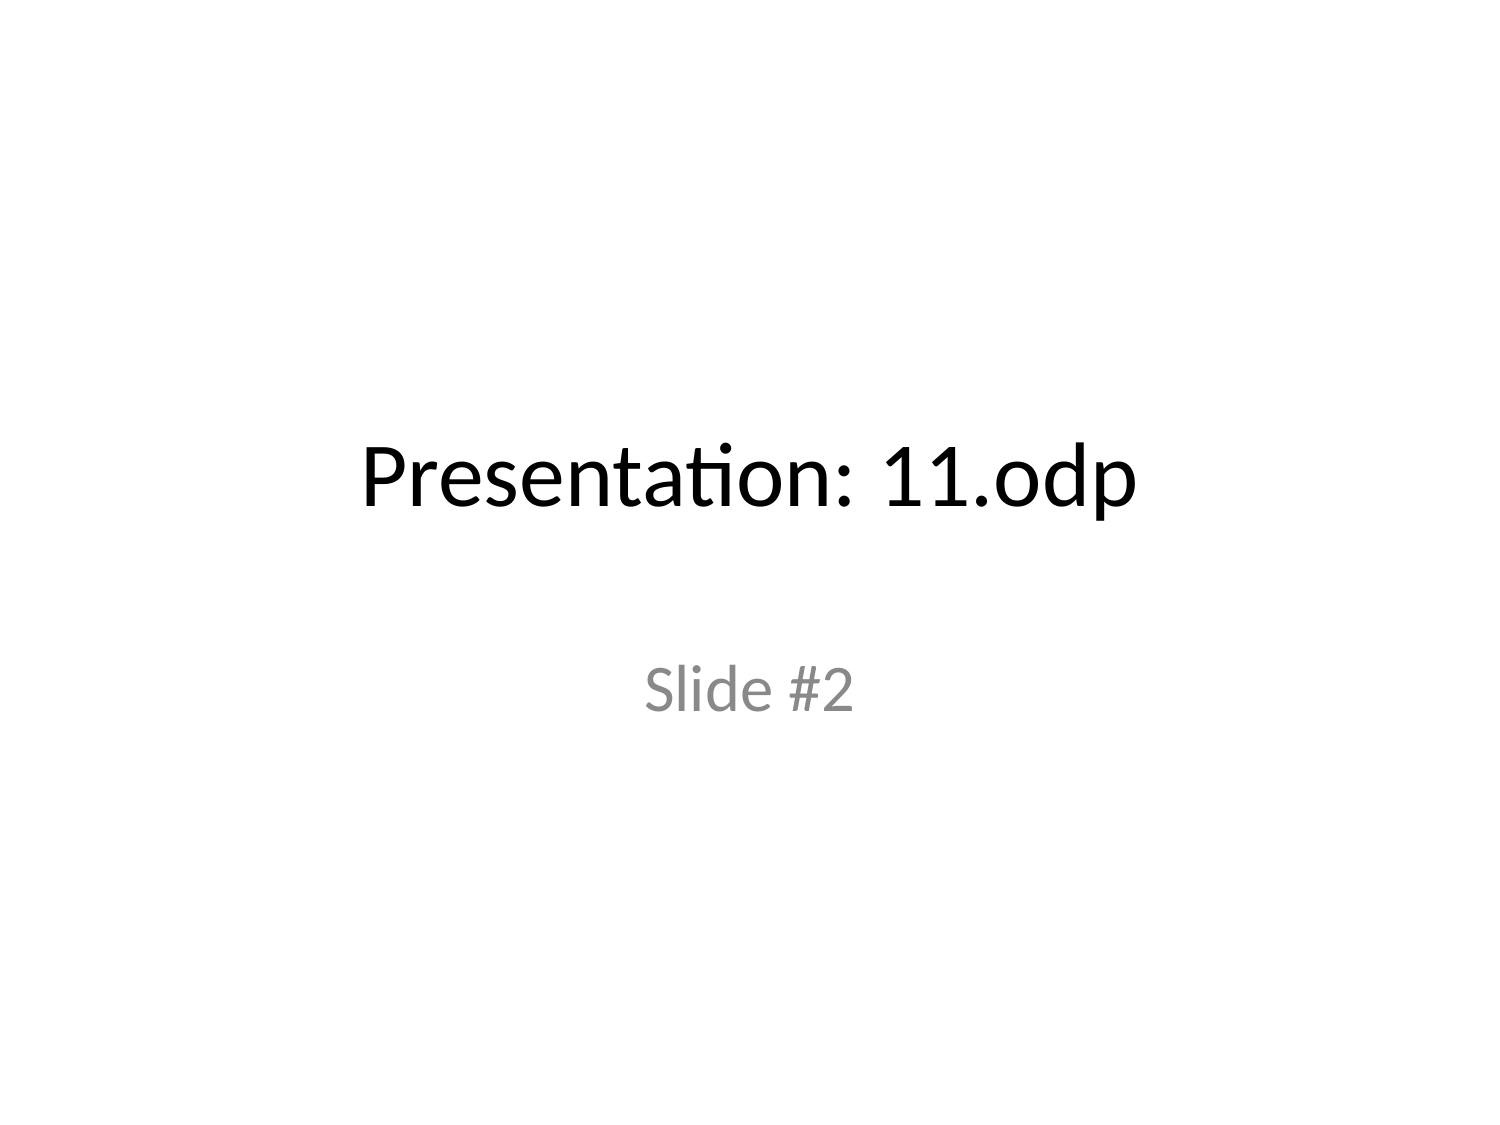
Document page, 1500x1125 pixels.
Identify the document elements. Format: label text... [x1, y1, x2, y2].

title Presentation: 11.odp [112, 349, 1388, 591]
subtitle Slide #2 [225, 637, 1276, 925]
